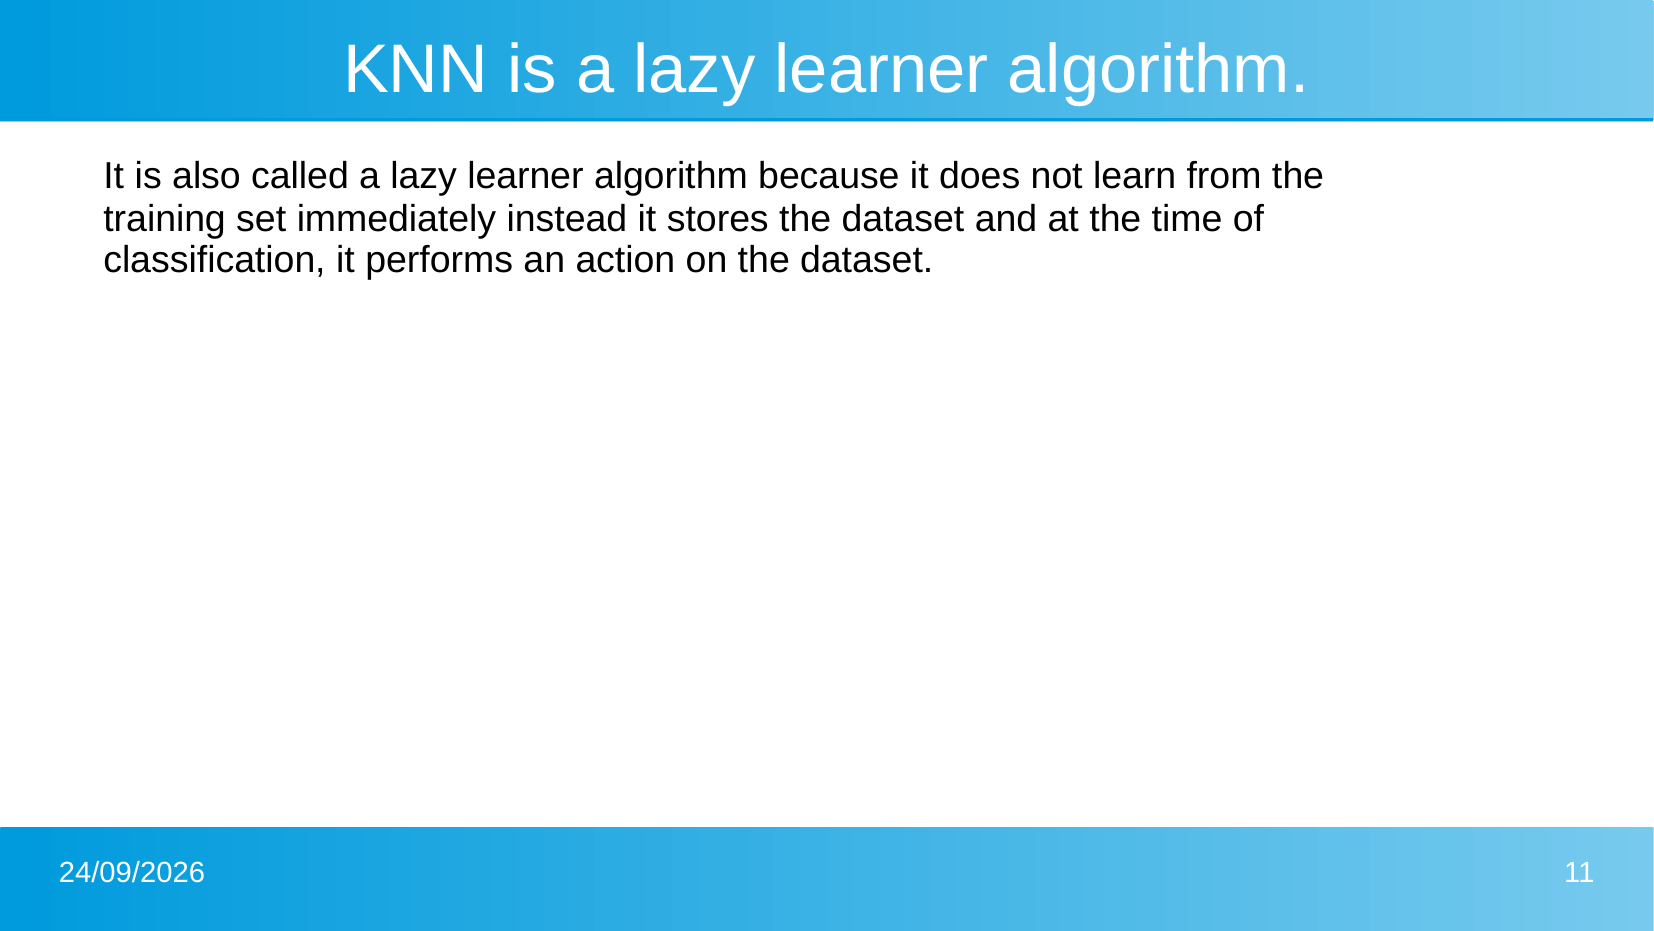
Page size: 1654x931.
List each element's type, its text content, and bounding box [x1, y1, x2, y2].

title KNN is a lazy learner algorithm. [59, 29, 1595, 108]
text_box It is also called a lazy learner algorithm because it does not learn from the training set immediately instead it stores the dataset and at the time of classification, it performs an action on the dataset. [88, 147, 1418, 289]
